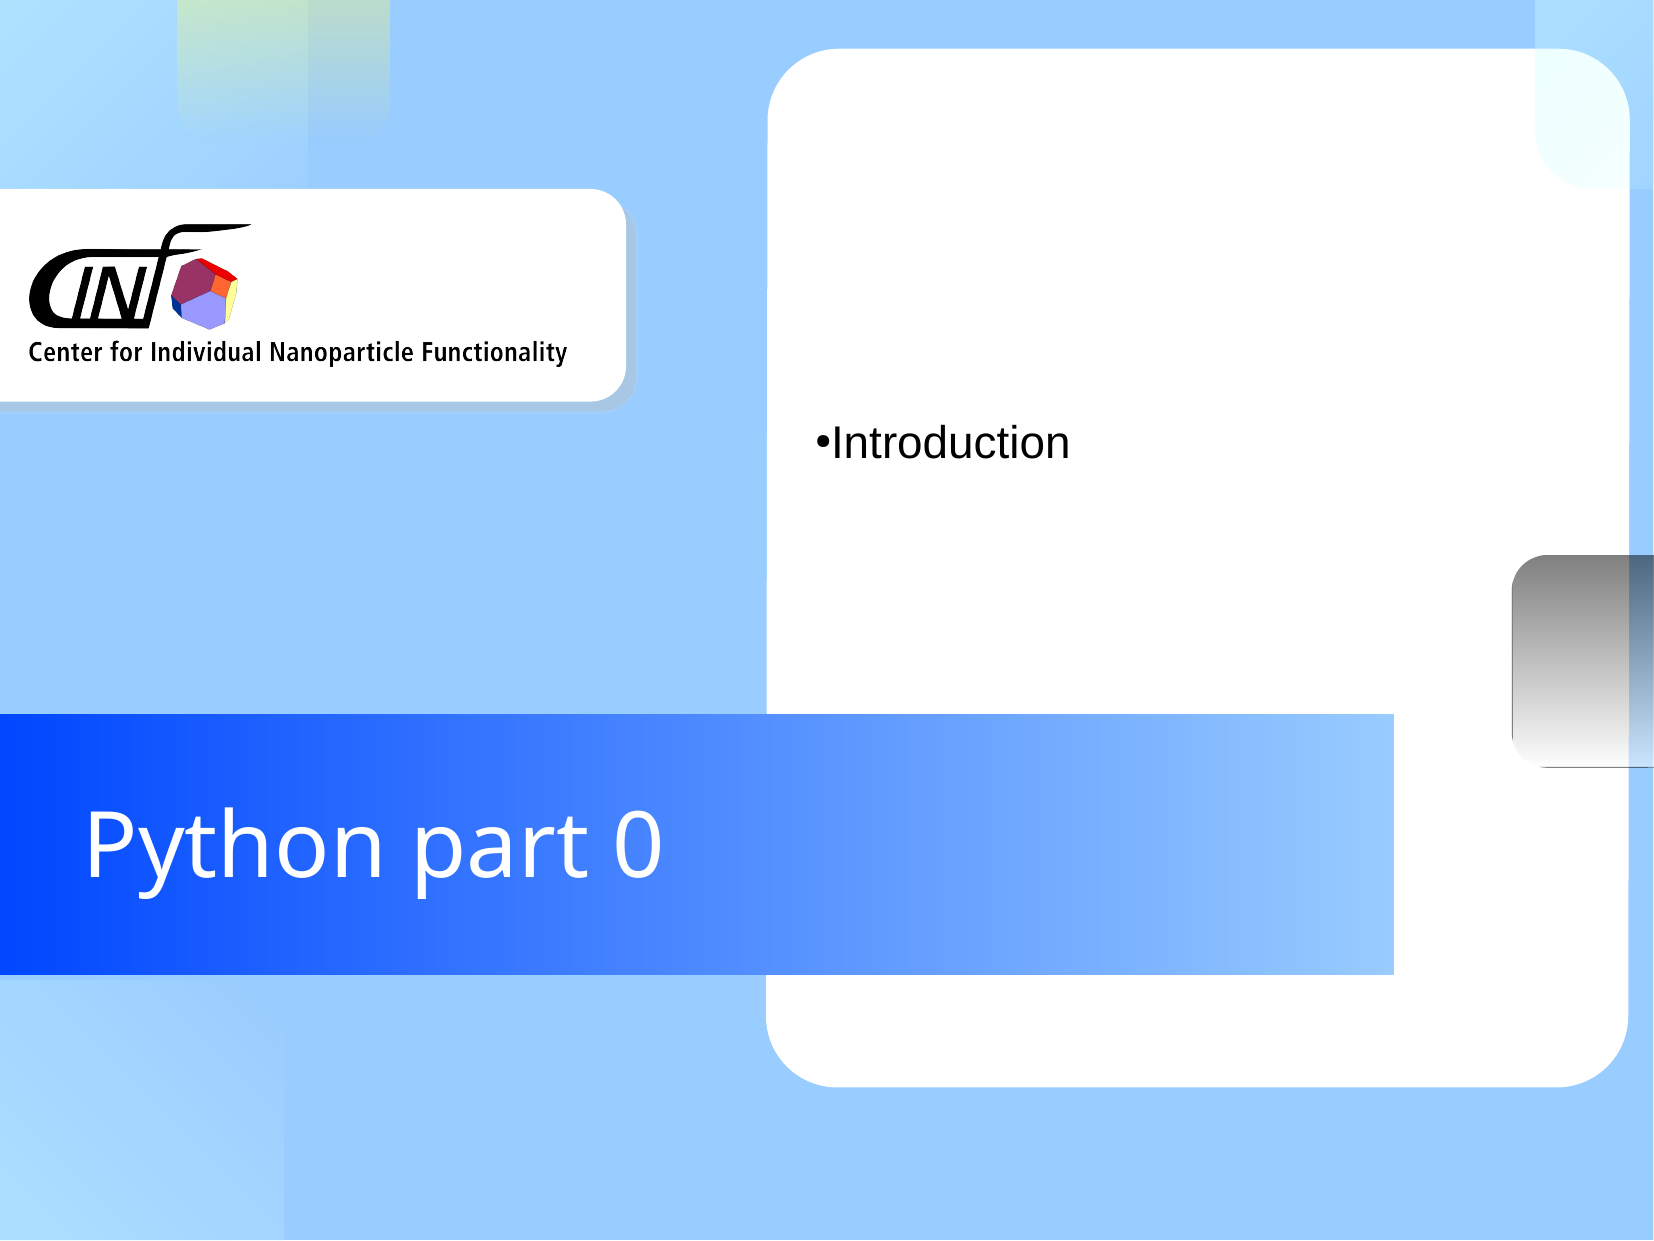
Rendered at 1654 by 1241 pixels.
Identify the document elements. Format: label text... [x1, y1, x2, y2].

picture [28, 224, 567, 367]
title Python part 0 [82, 738, 1312, 946]
table_header A [1013, 946, 1017, 974]
subtitle Introduction [814, 318, 1571, 566]
table_header A [1013, 715, 1017, 738]
